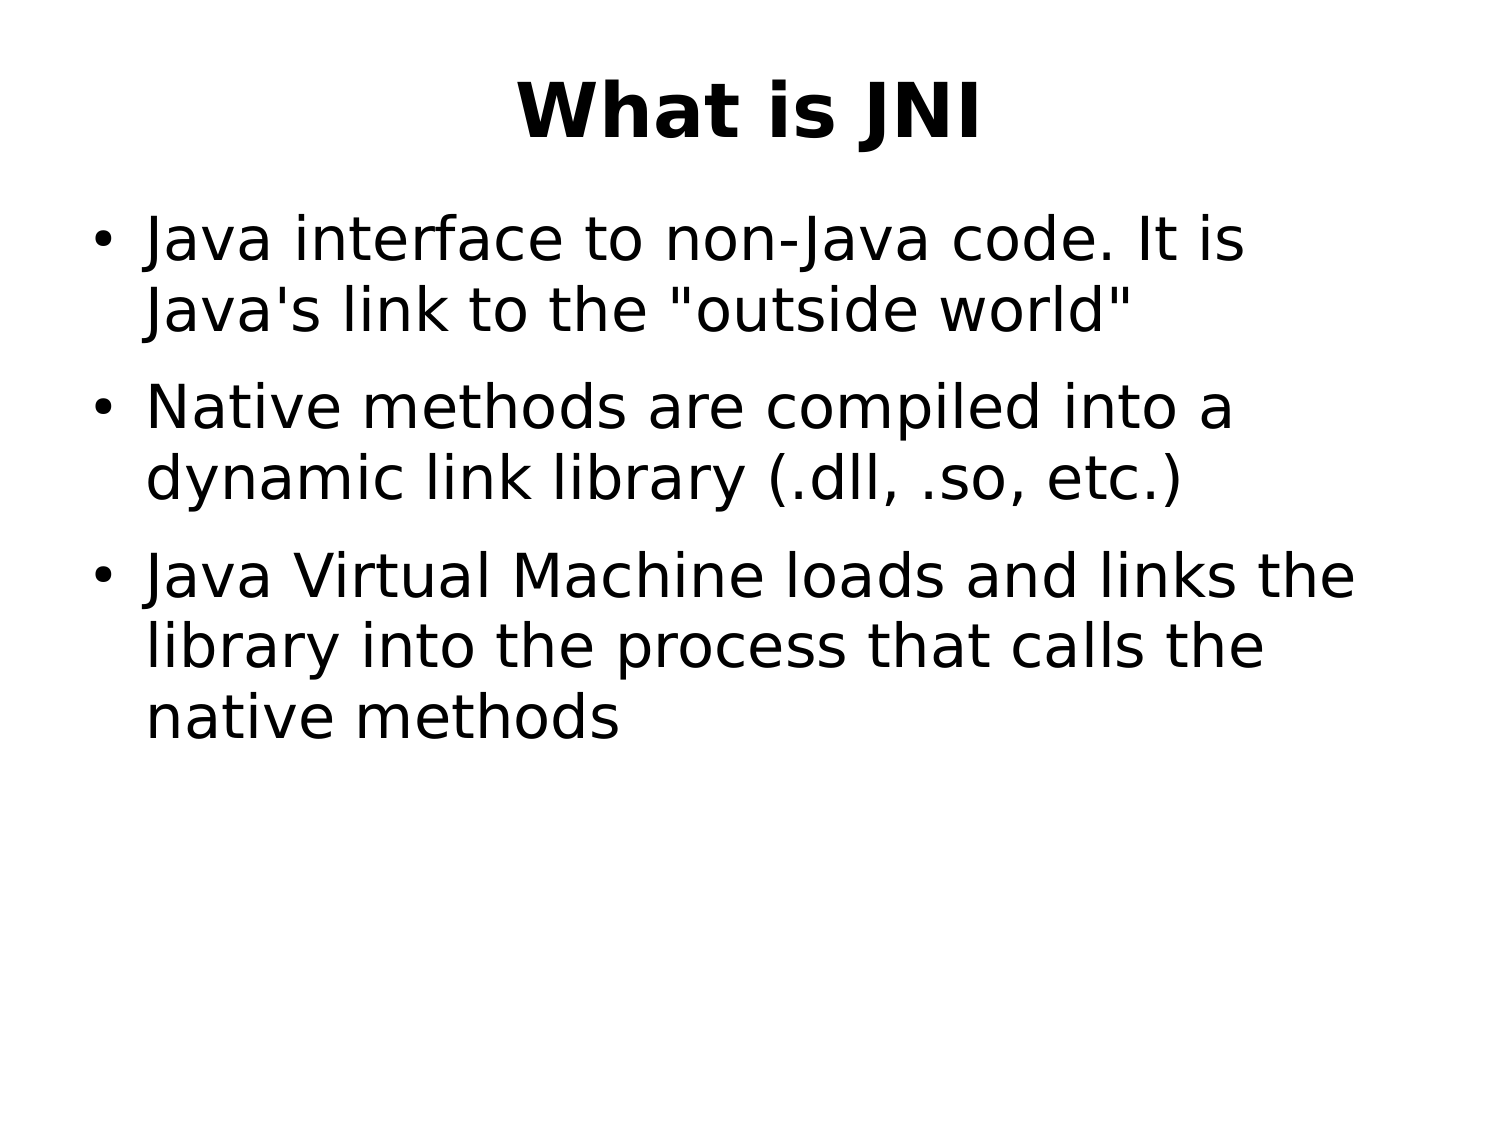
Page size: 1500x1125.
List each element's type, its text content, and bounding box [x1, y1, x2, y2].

list Java interface to non-Java code. It is Java's link to the "outside world" Native methods are compiled into a dynamic link library (.dll, .so, etc.) Java Virtual Machine loads and links the library into the process that calls the native methods [75, 204, 1395, 1075]
title What is JNI [75, 44, 1425, 177]
